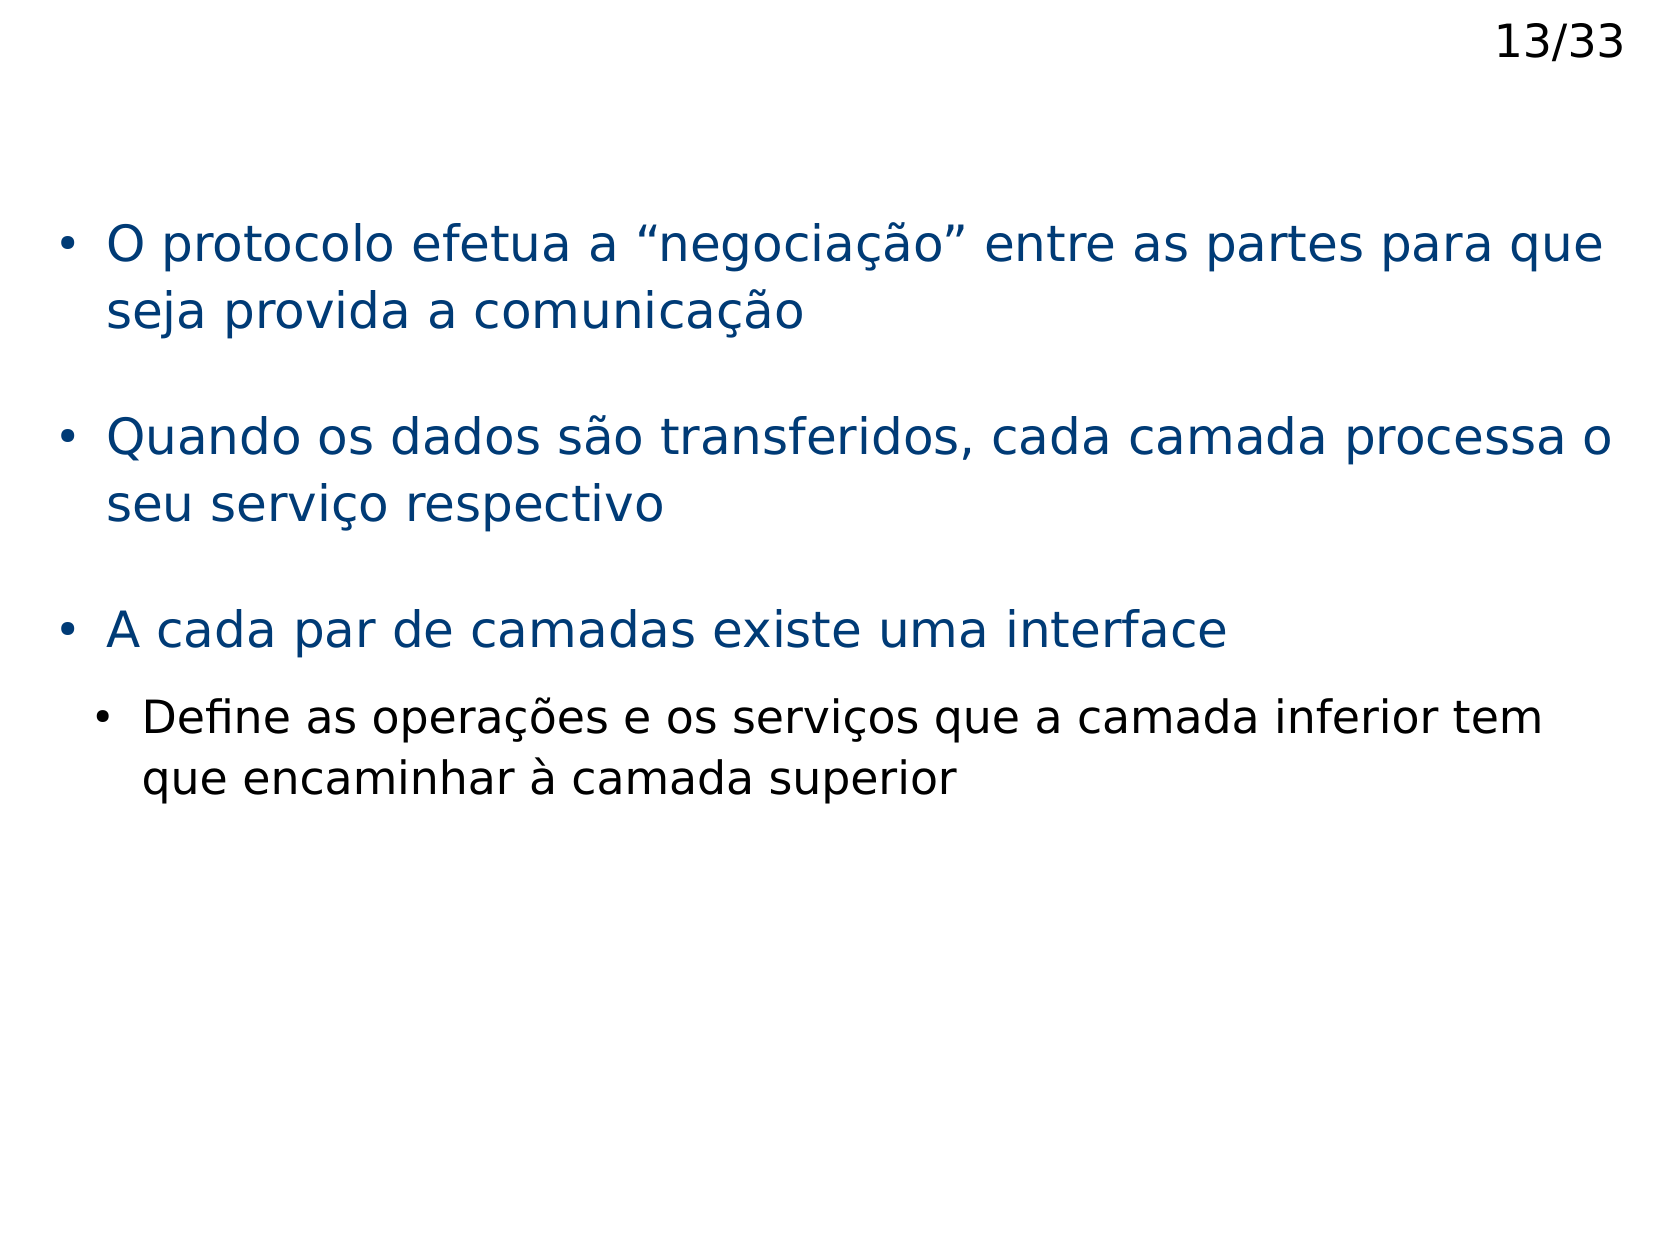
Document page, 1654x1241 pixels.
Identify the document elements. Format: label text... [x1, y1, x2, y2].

list O protocolo efetua a “negociação” entre as partes para que seja provida a comunicação Quando os dados são transferidos, cada camada processa o seu serviço respectivo A cada par de camadas existe uma interface Define as operações e os serviços que a camada inferior tem que encaminhar à camada superior [59, 206, 1625, 1211]
